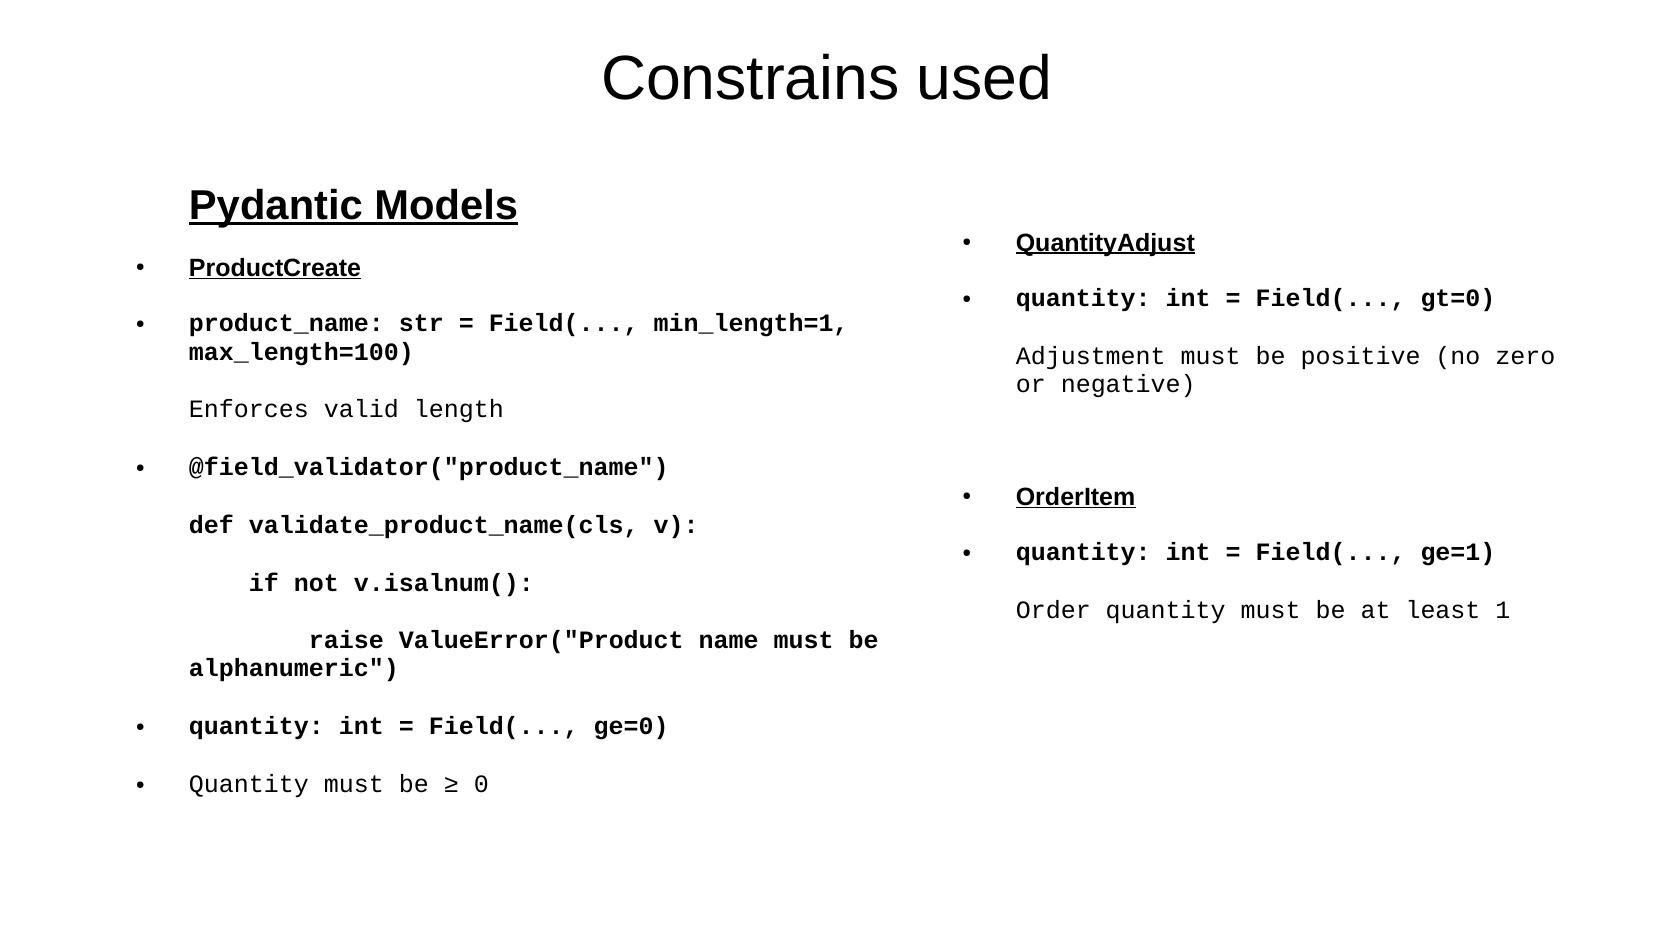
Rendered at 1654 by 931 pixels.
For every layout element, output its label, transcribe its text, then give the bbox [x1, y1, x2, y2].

list QuantityAdjust quantity: int = Field(..., gt=0) Adjustment must be positive (no zero or negative) OrderItem quantity: int = Field(..., ge=1) Order quantity must be at least 1 [944, 228, 1571, 768]
title Constrains used [82, 37, 1571, 119]
list Pydantic Models ProductCreate product_name: str = Field(..., min_length=1, max_length=100) Enforces valid length @field_validator("product_name") def validate_product_name(cls, v): if not v.isalnum(): raise ValueError("Product name must be alphanumeric") quantity: int = Field(..., ge=0) Quantity must be ≥ 0 [118, 182, 898, 851]
